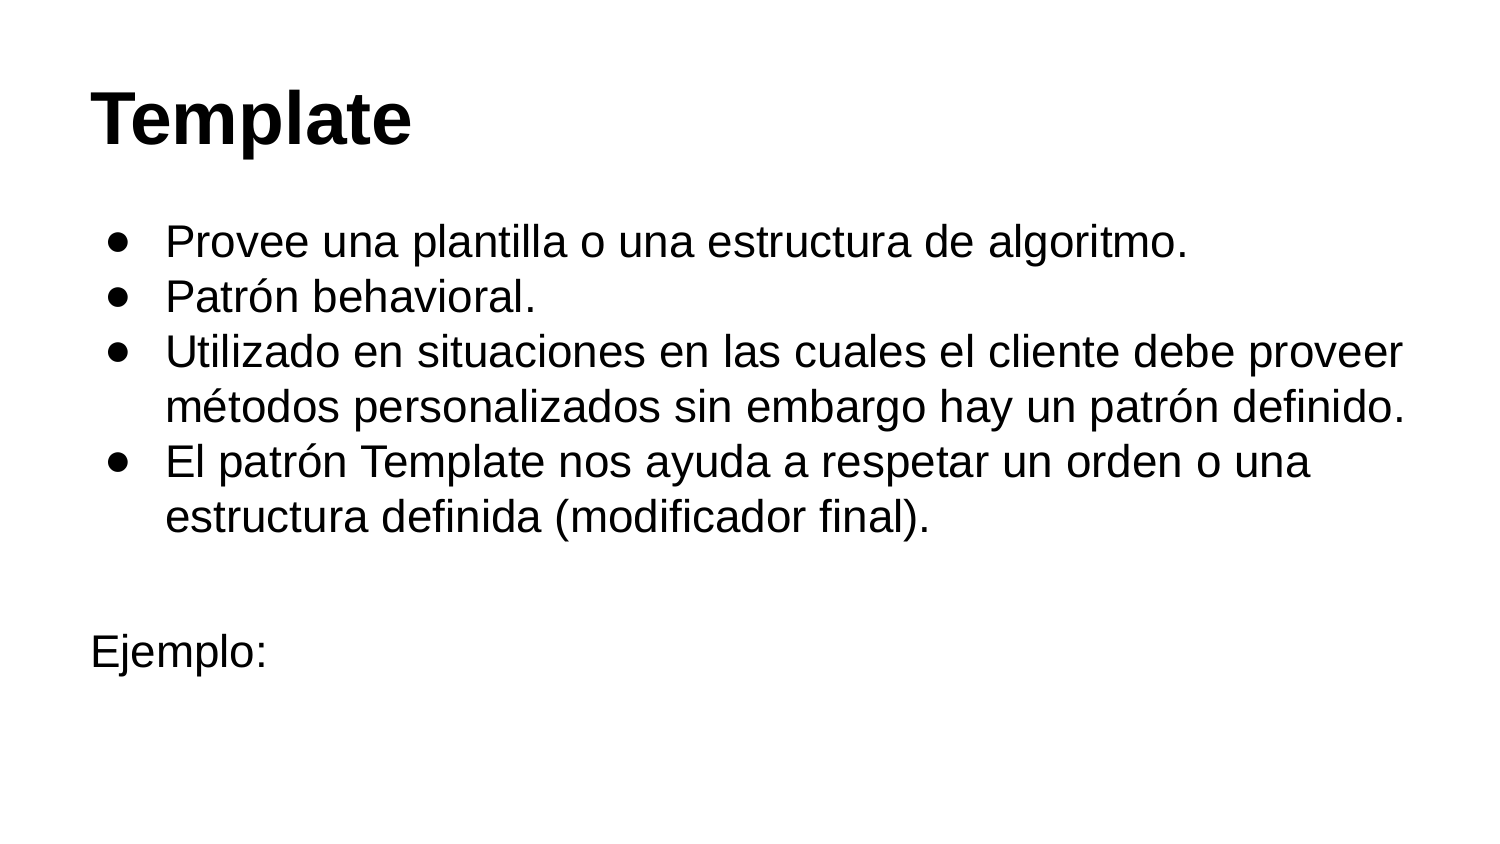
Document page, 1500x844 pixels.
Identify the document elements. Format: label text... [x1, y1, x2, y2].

list Provee una plantilla o una estructura de algoritmo. Patrón behavioral. Utilizado en situaciones en las cuales el cliente debe proveer métodos personalizados sin embargo hay un patrón definido. El patrón Template nos ayuda a respetar un orden o una estructura definida (modificador final). Ejemplo: [75, 196, 1425, 808]
title Template [75, 33, 1425, 175]
